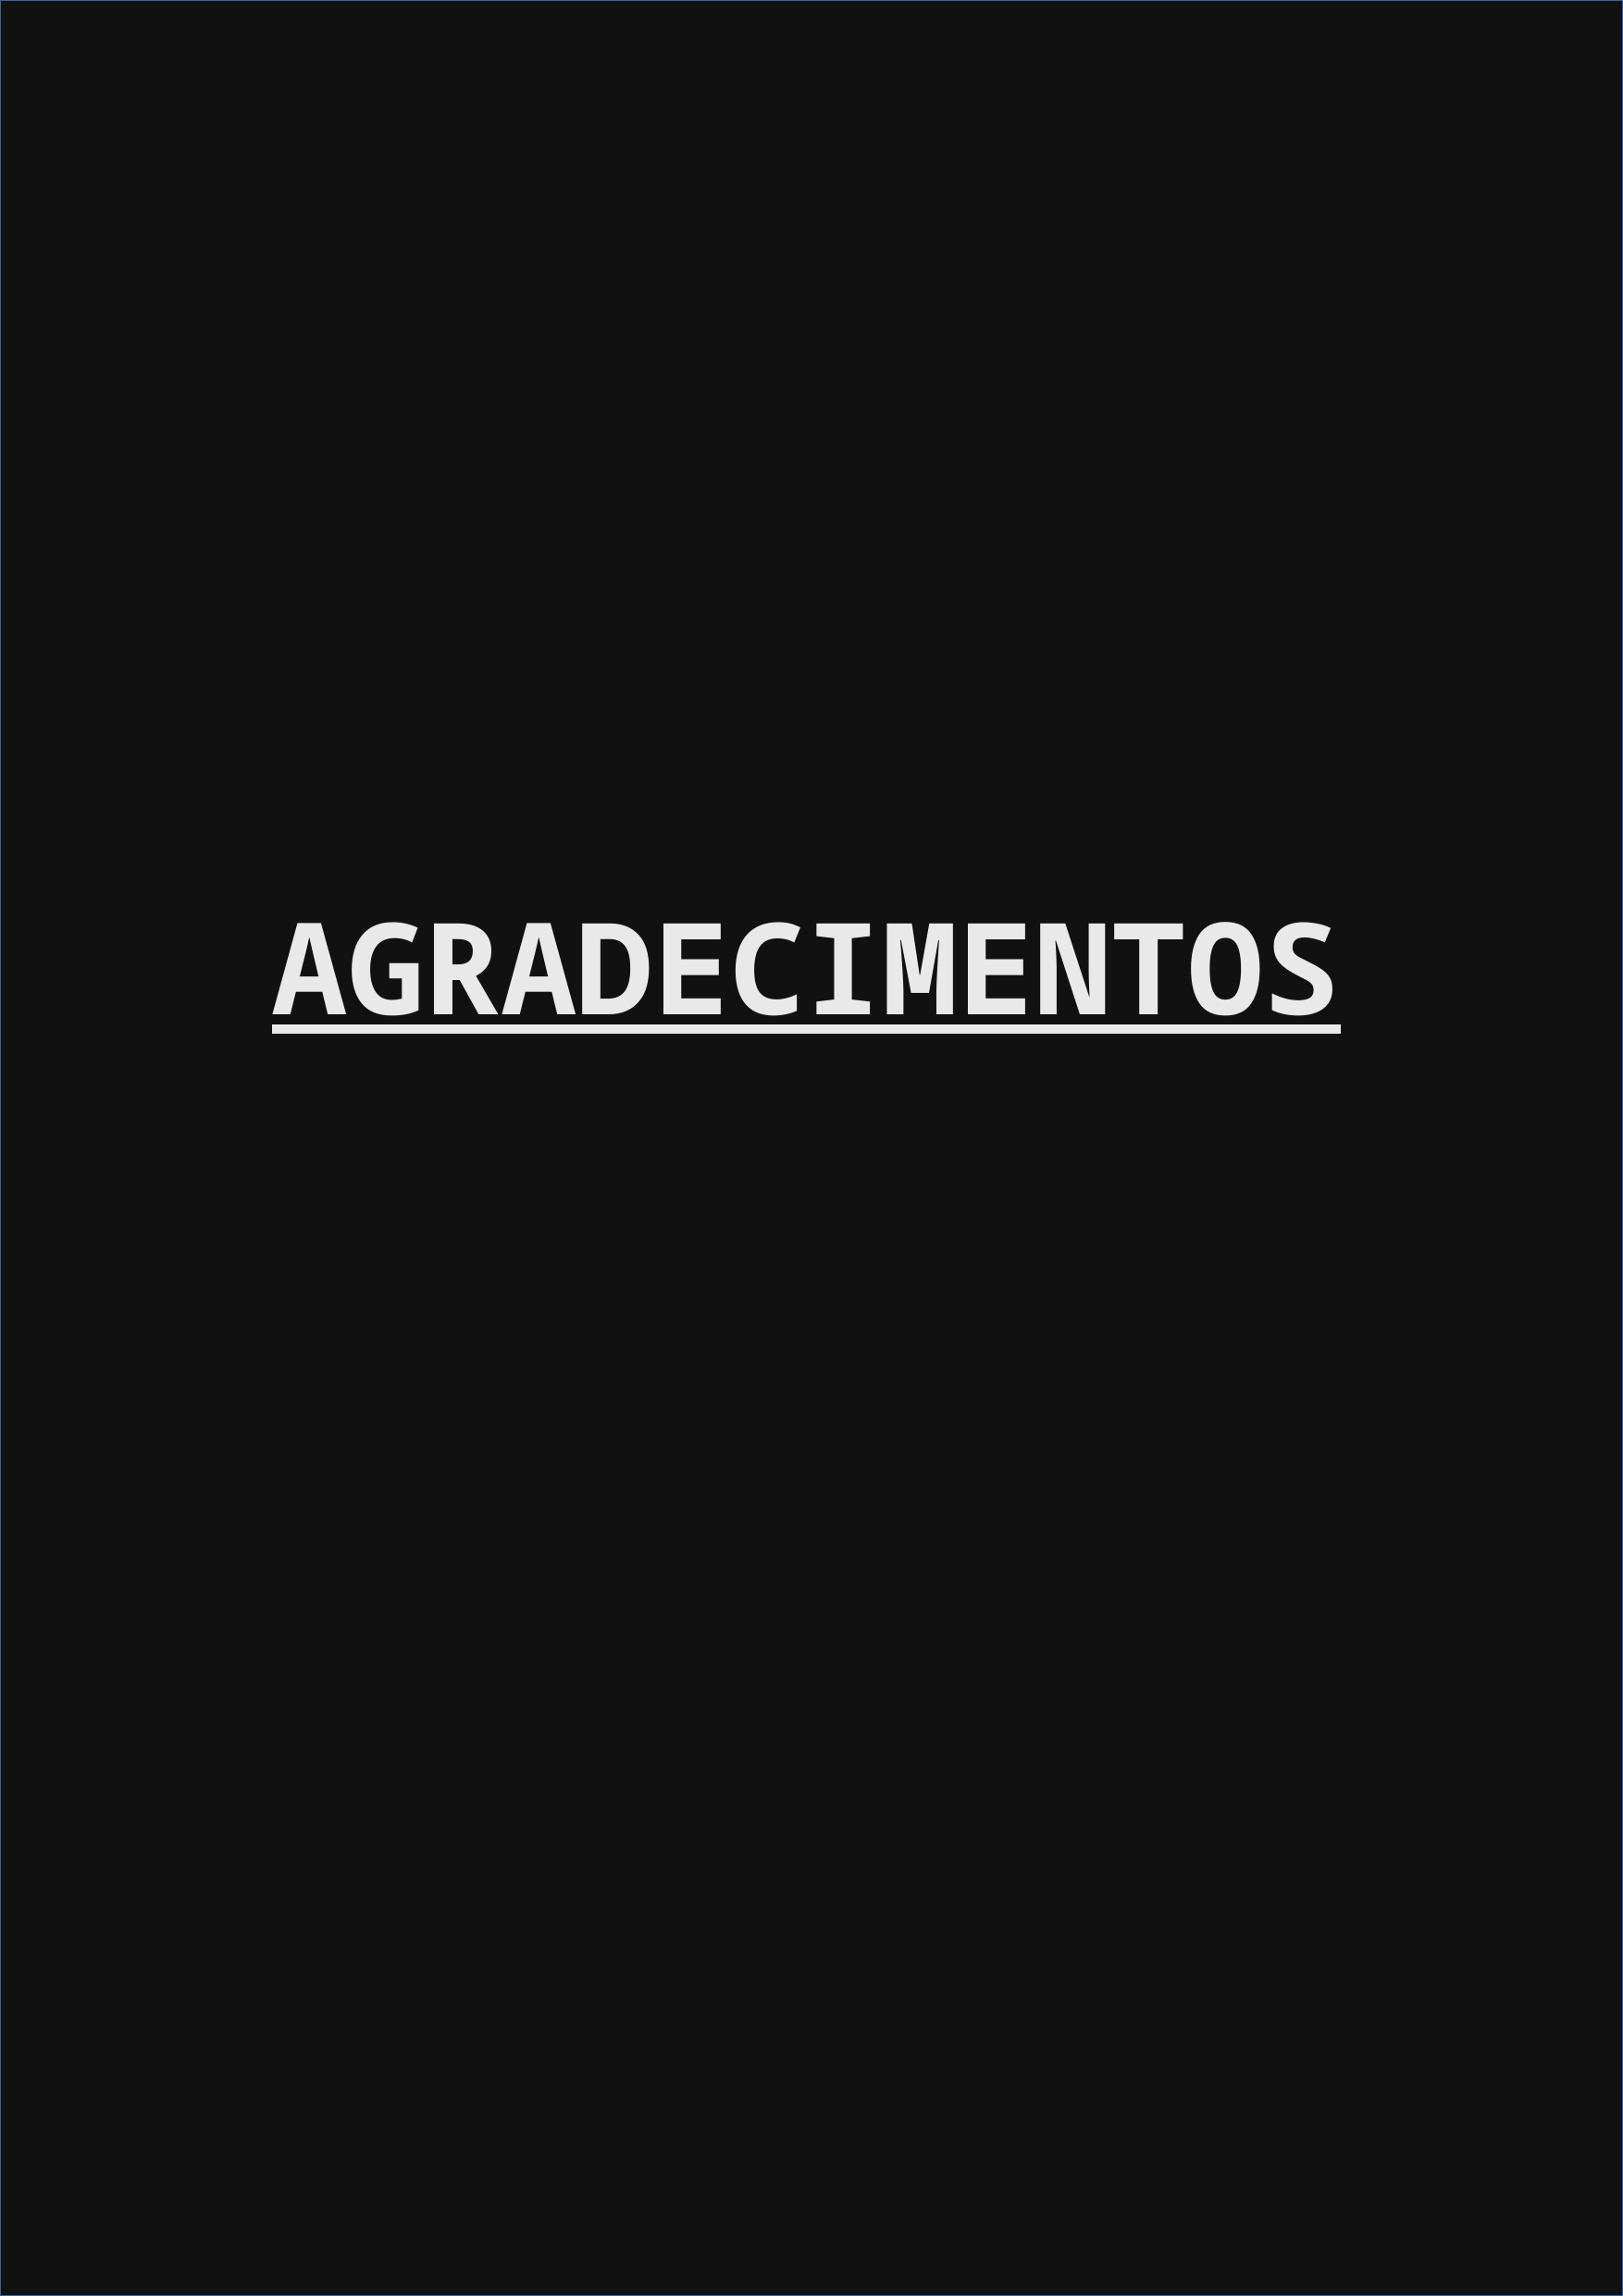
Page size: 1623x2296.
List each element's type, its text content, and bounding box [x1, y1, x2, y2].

text_box [0, 0, 1623, 2296]
text_box AGRADECIMENTOS [136, 872, 1476, 1558]
